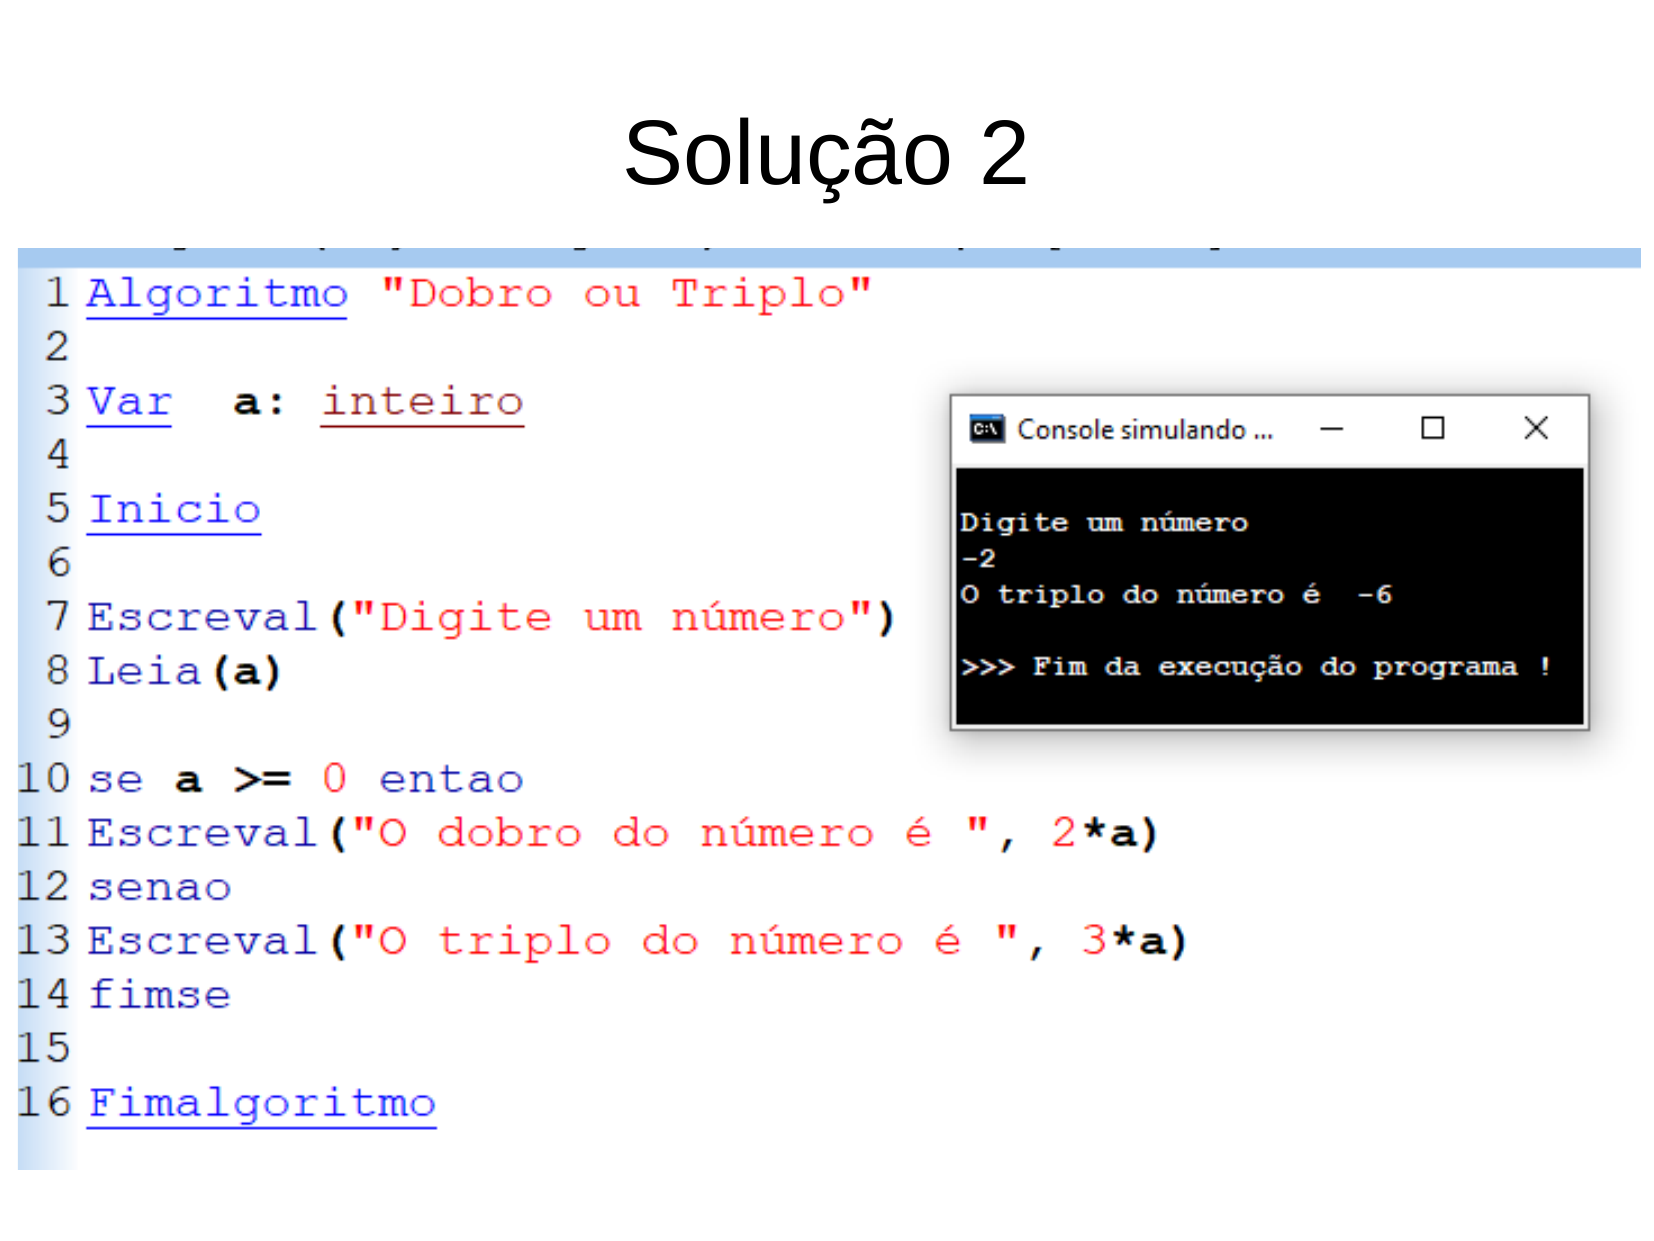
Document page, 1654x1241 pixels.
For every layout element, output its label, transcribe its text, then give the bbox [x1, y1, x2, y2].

picture [17, 248, 1641, 1170]
title Solução 2 [82, 49, 1571, 248]
